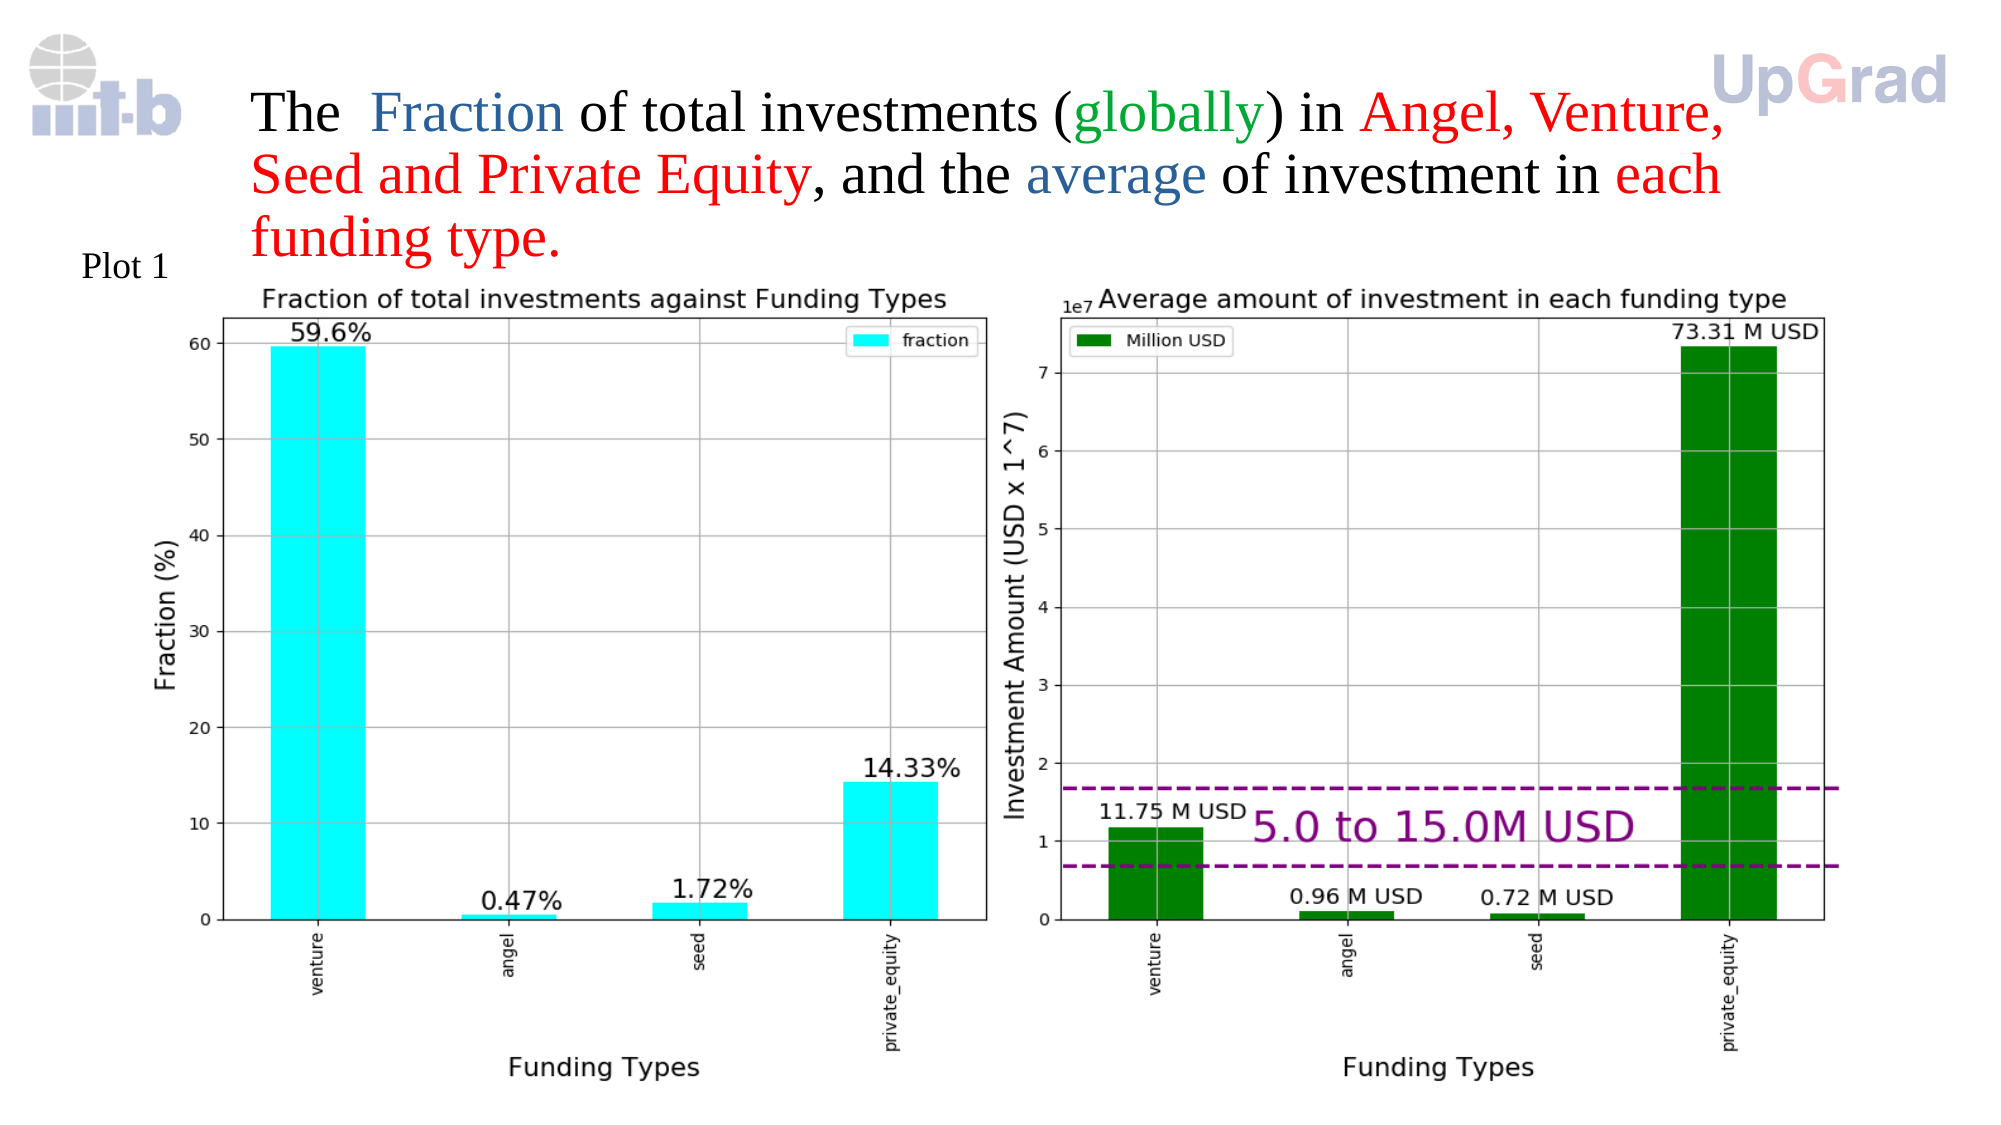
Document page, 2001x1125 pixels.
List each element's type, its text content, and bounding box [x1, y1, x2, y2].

text_box Plot 1 [66, 239, 1899, 952]
text_box Plot 1 [410, 256, 427, 266]
text_box The Fraction of total investments (globally) in Angel, Venture, Seed and Private Equity, and the average of investment in each funding type. [236, 104, 1764, 246]
picture [137, 952, 1863, 1099]
